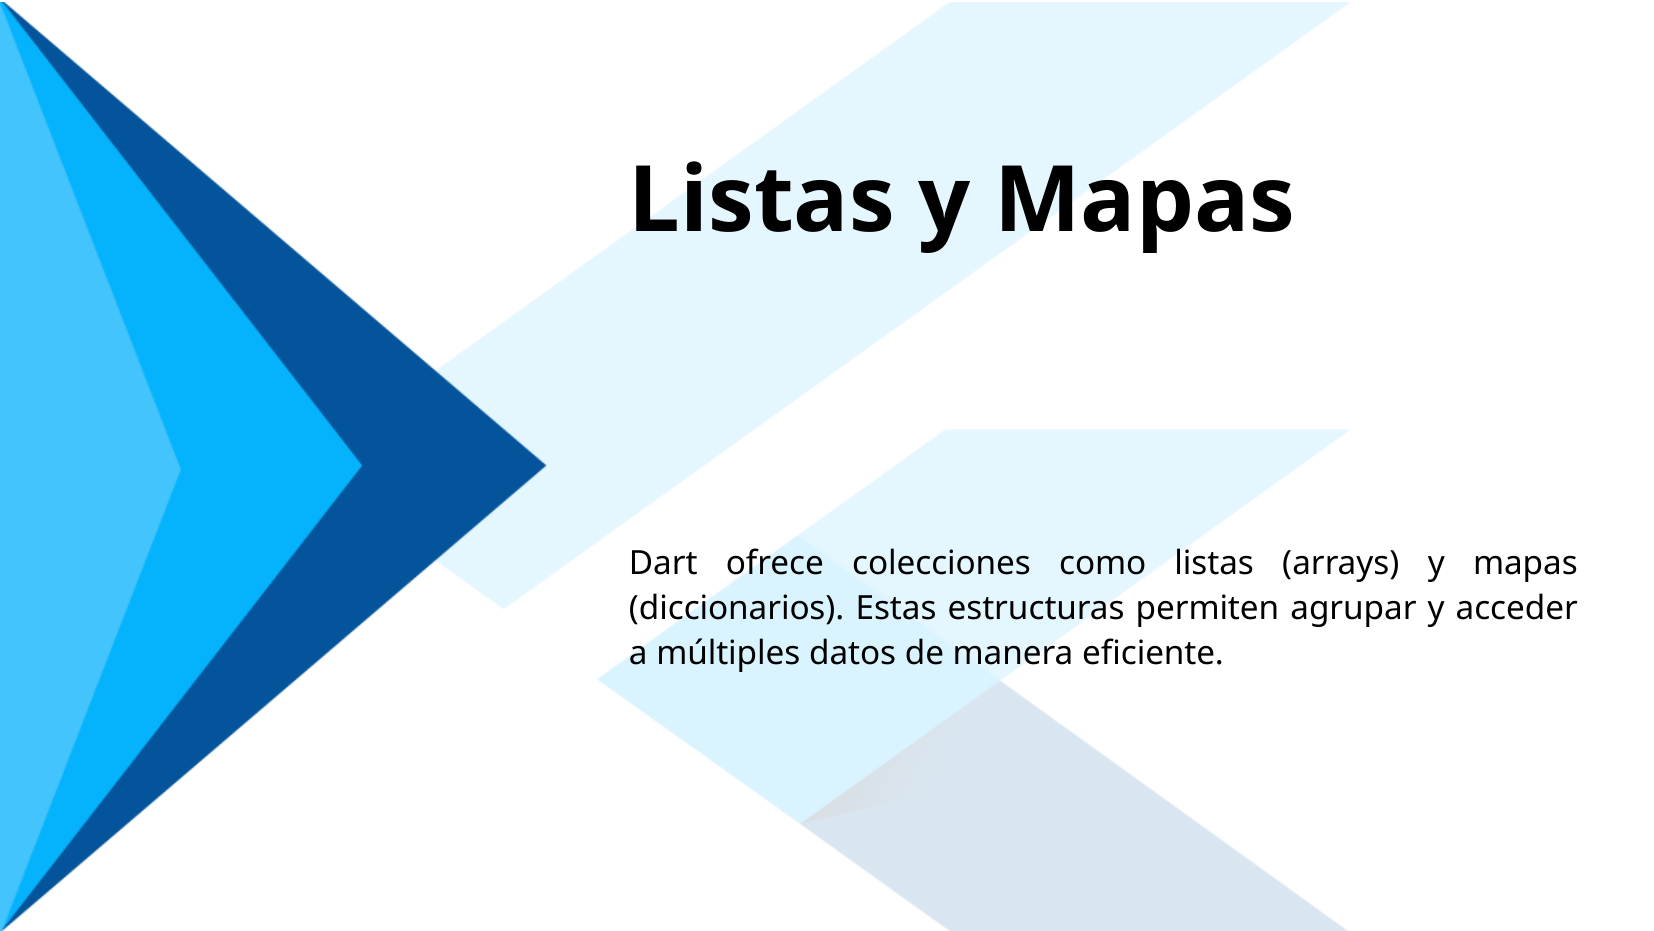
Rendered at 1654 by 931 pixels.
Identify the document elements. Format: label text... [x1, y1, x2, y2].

picture [0, 2, 1654, 931]
text_box Listas y Mapas [614, 126, 1595, 402]
text_box Dart ofrece colecciones como listas (arrays) y mapas (diccionarios). Estas estructuras permiten agrupar y acceder a múltiples datos de manera eficiente. [614, 531, 1595, 813]
